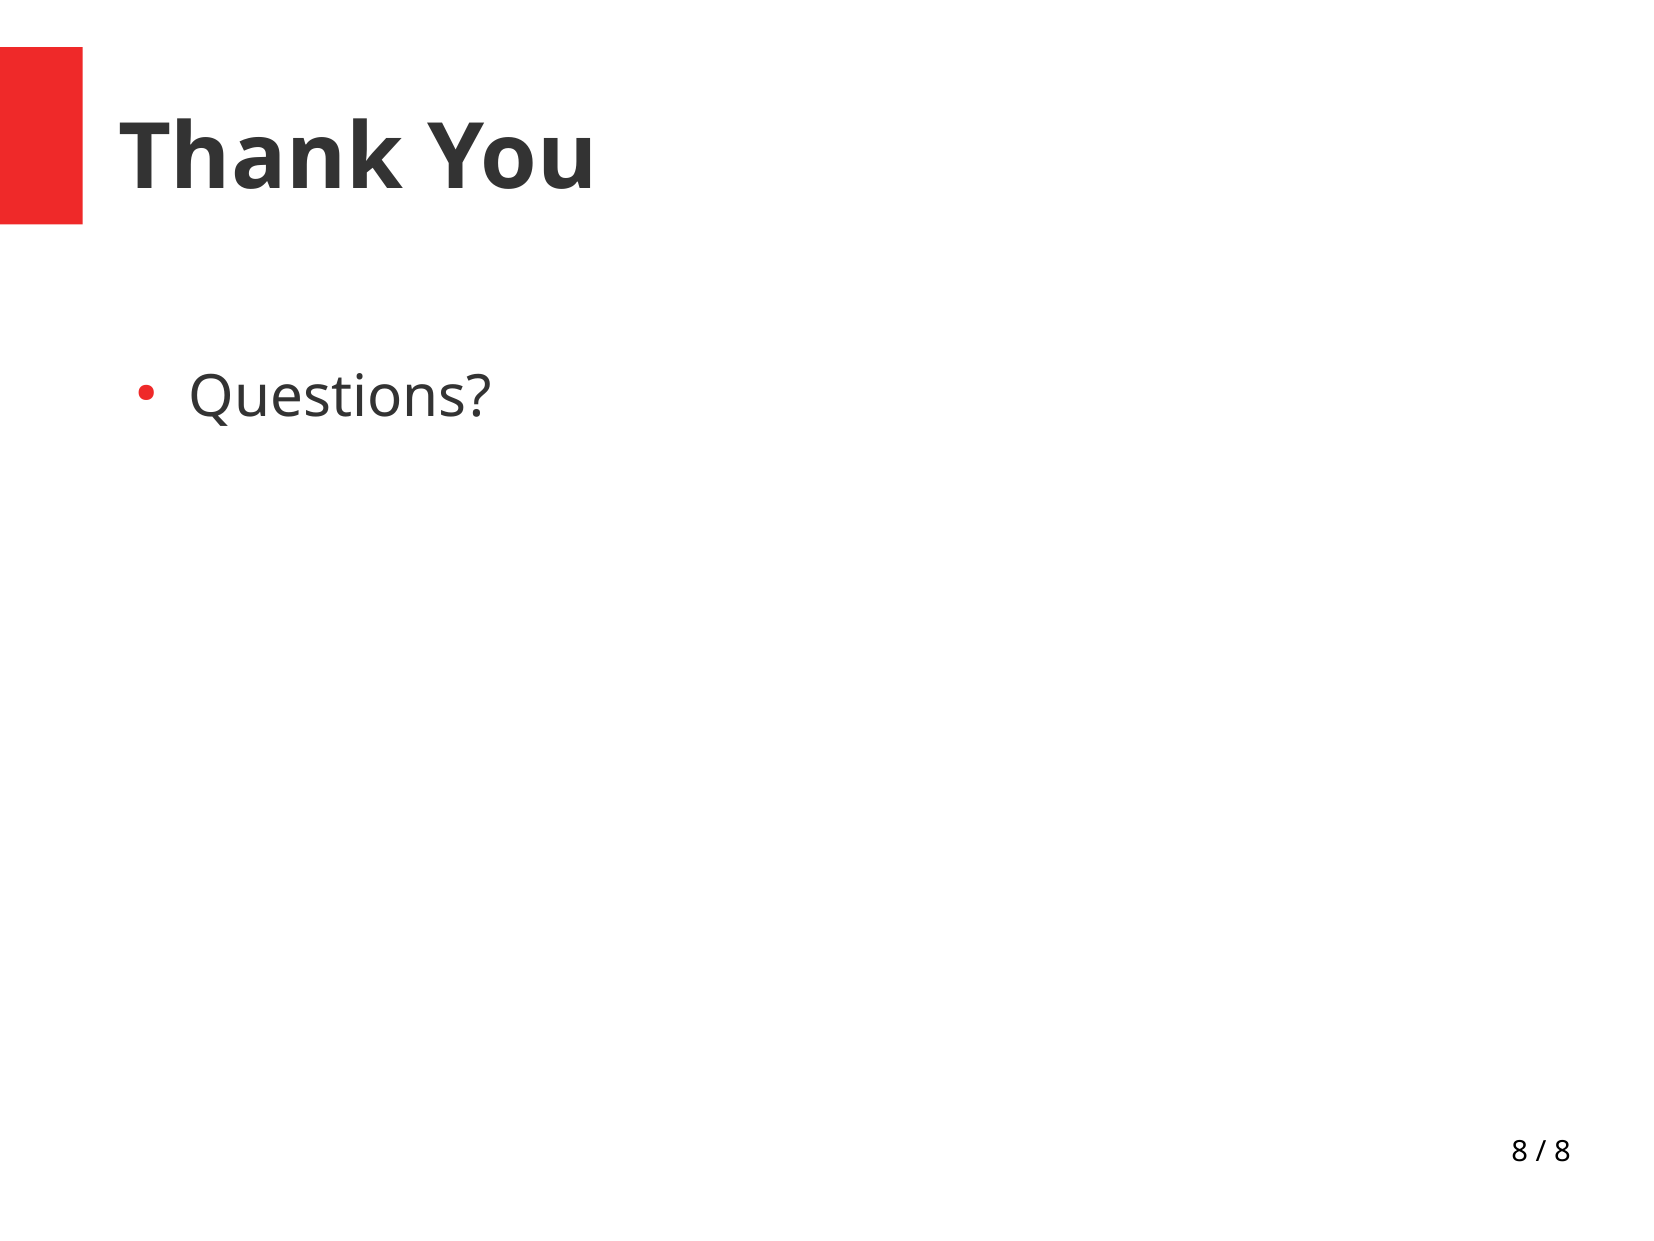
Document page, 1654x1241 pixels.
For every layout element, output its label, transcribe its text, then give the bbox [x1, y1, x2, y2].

list Questions? [118, 354, 1536, 1074]
title Thank You [118, 49, 1571, 257]
